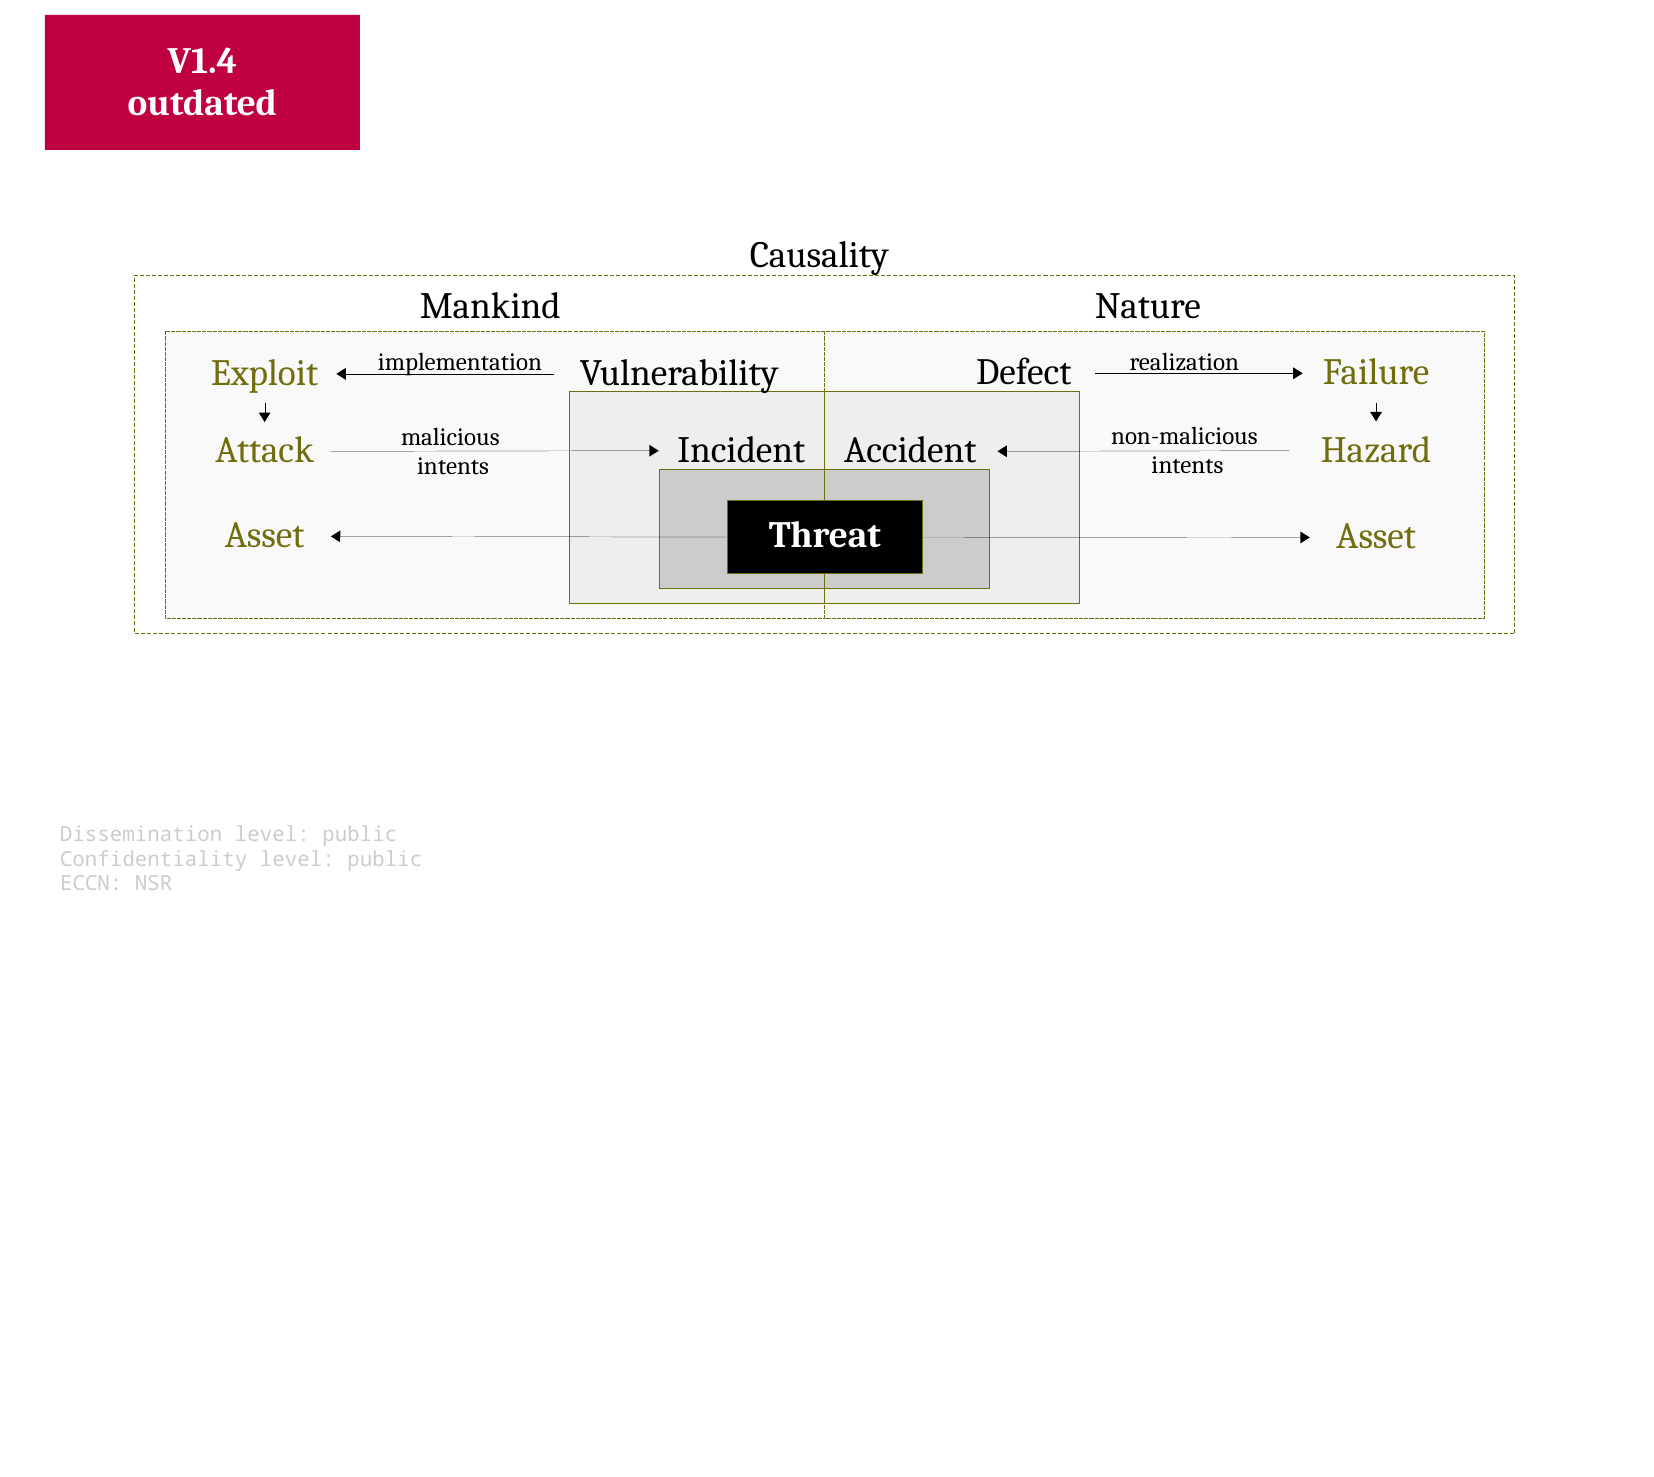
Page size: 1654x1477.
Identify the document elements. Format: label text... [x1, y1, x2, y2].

text_box realization [1079, 340, 1290, 385]
text_box Hazard [1289, 421, 1463, 481]
text_box malicious intents [366, 452, 540, 489]
text_box Causality [735, 226, 916, 285]
text_box Defect [961, 343, 1095, 403]
text_box Accident [823, 422, 998, 481]
text_box implementation [355, 340, 566, 385]
text_box Failure [1302, 343, 1450, 403]
text_box non-malicious intents [1089, 414, 1285, 488]
text_box Threat [737, 507, 913, 566]
text_box [134, 275, 1515, 634]
text_box Asset [1309, 508, 1443, 567]
text_box Exploit [192, 344, 337, 404]
text_box Dissemination level: public Confidentiality level: public ECCN: NSR [44, 815, 917, 903]
text_box Asset [198, 507, 331, 566]
text_box Mankind [404, 277, 585, 337]
text_box Incident [658, 421, 824, 481]
text_box Nature [1079, 277, 1230, 336]
text_box Attack [198, 422, 331, 481]
text_box V1.4 outdated [44, 14, 360, 150]
text_box malicious intents [366, 415, 540, 451]
text_box Vulnerability [553, 344, 794, 404]
